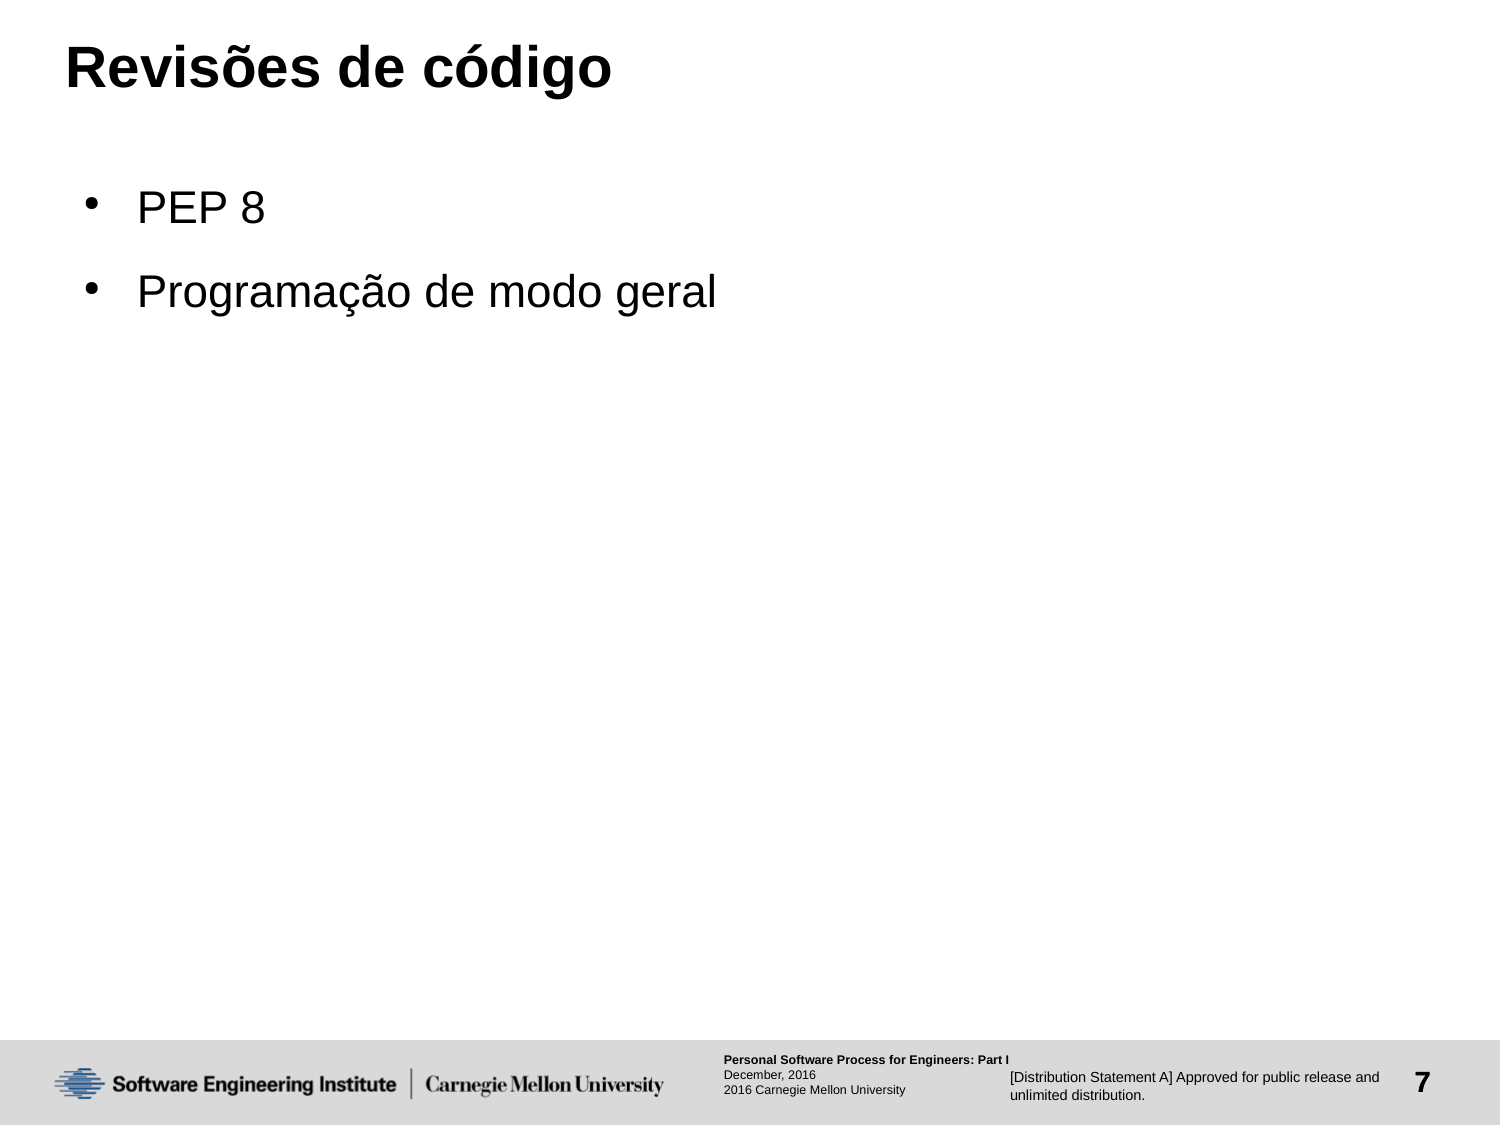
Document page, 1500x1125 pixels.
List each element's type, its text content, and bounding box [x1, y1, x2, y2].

list PEP 8 Programação de modo geral [65, 177, 1431, 1000]
title Revisões de código [65, 37, 1313, 148]
picture [46, 1061, 673, 1104]
